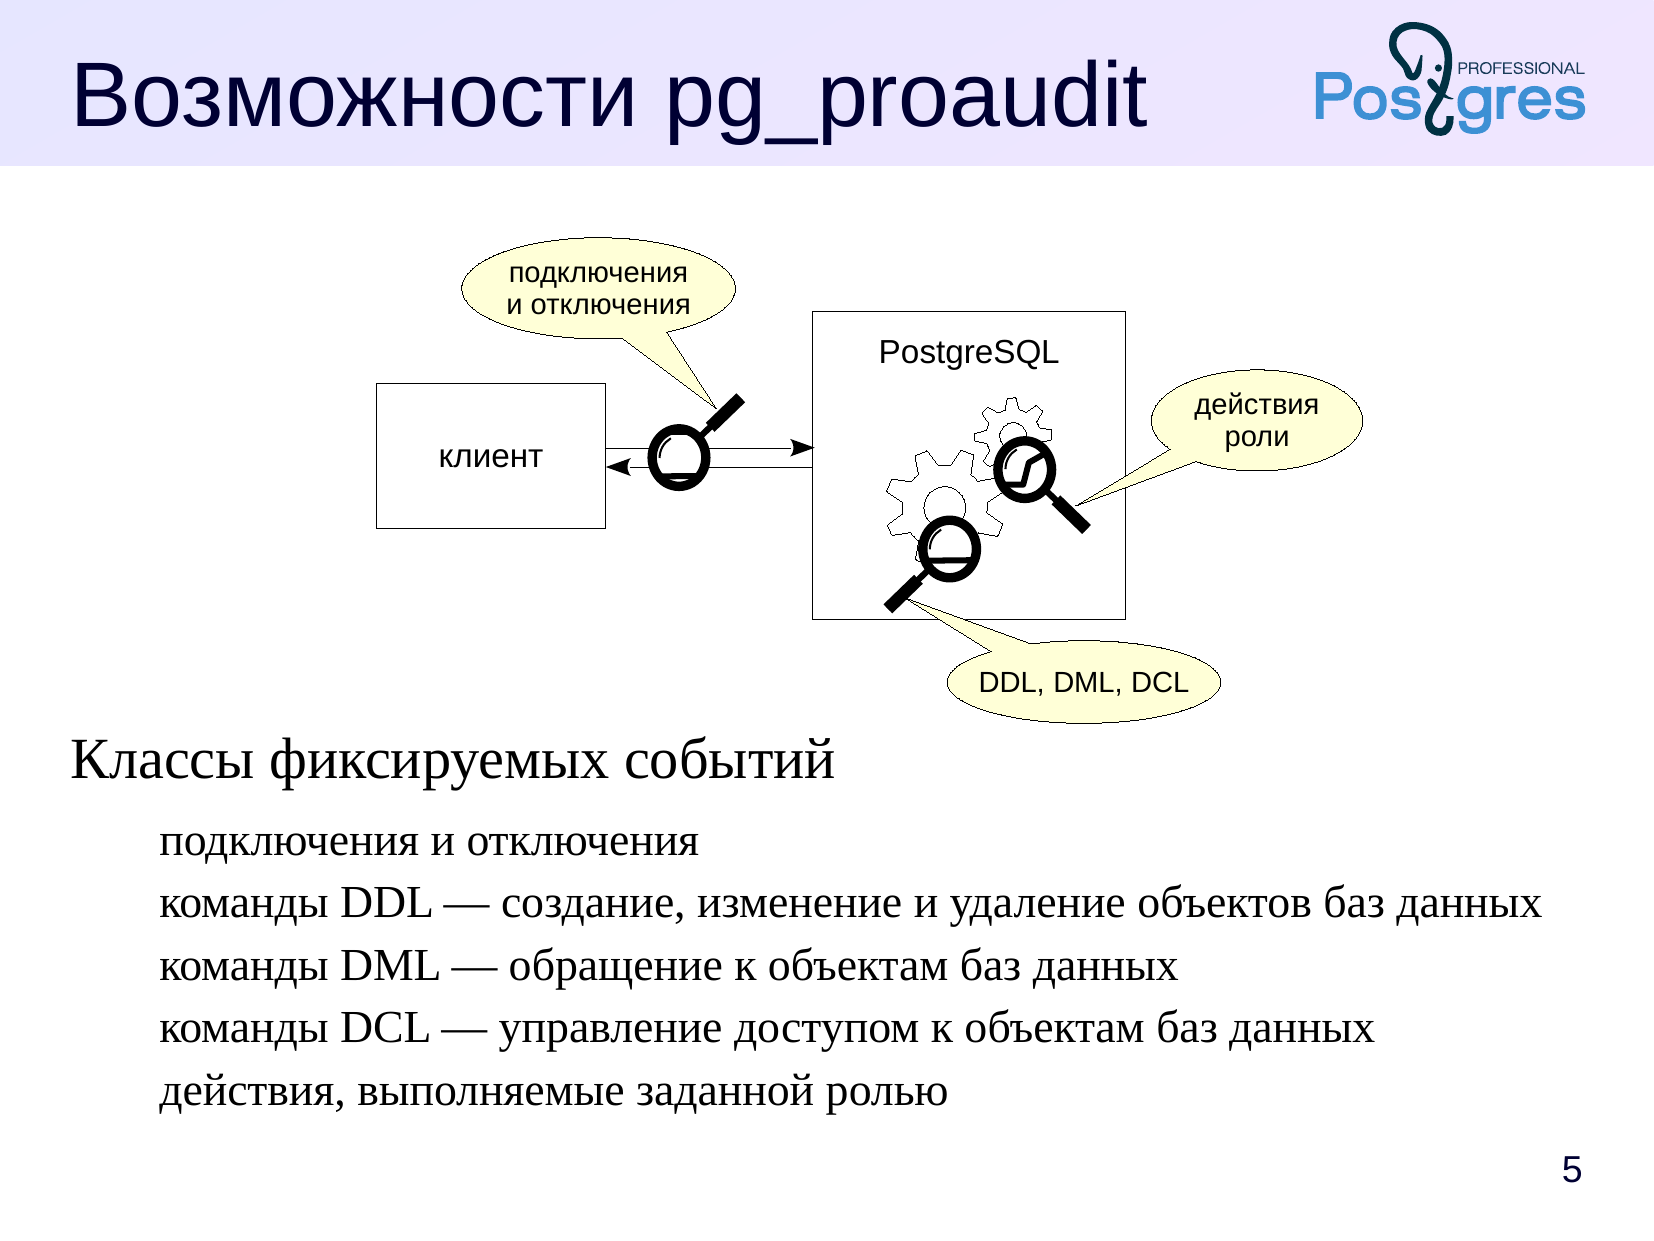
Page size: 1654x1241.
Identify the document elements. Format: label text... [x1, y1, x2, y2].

text_box [886, 397, 1052, 578]
text_box [662, 480, 696, 487]
text_box PostgreSQL [924, 487, 965, 524]
text_box PostgreSQL [812, 311, 1126, 620]
text_box PostgreSQL [1000, 423, 1026, 447]
title Возможности pg_proaudit [70, 43, 1241, 147]
text_box [1004, 456, 1052, 499]
text_box DDL, DML, DCL [905, 597, 1221, 724]
text_box клиент [376, 383, 606, 529]
text_box подключения и отключения [461, 237, 736, 409]
text_box действия роли [1075, 369, 1363, 506]
list Классы фиксируемых событий подключения и отключения команды DDL — создание, изменение и удаление объектов баз данных команды DML — обращение к объектам баз данных команды DCL — управление доступом к объектам баз данных действия, выполняемые заданной ролью [70, 726, 1583, 1188]
text_box [652, 431, 706, 476]
